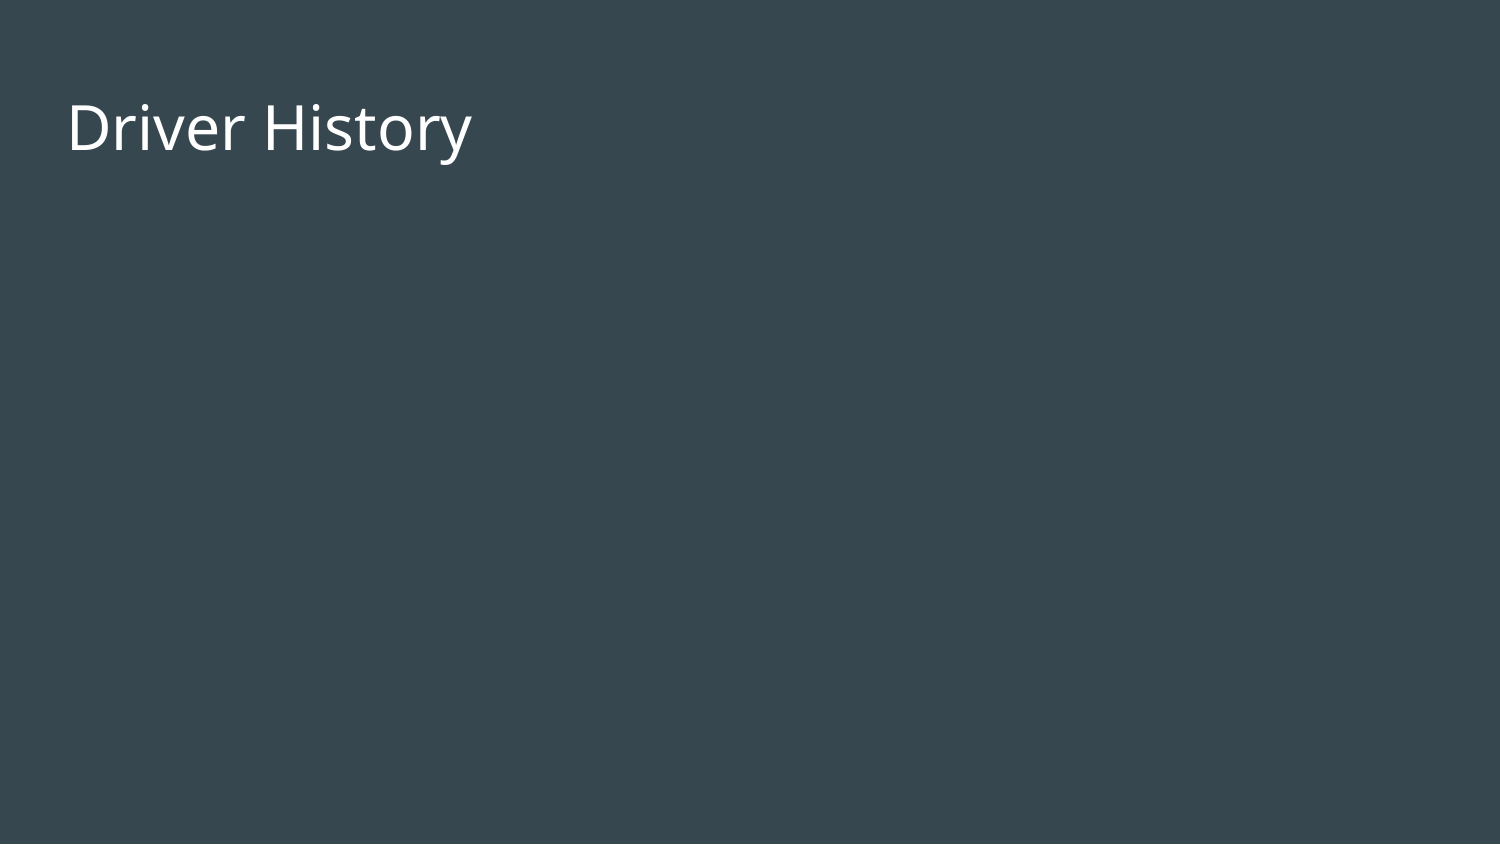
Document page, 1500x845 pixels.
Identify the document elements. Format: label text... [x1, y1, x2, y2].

title Driver History [51, 72, 1449, 167]
